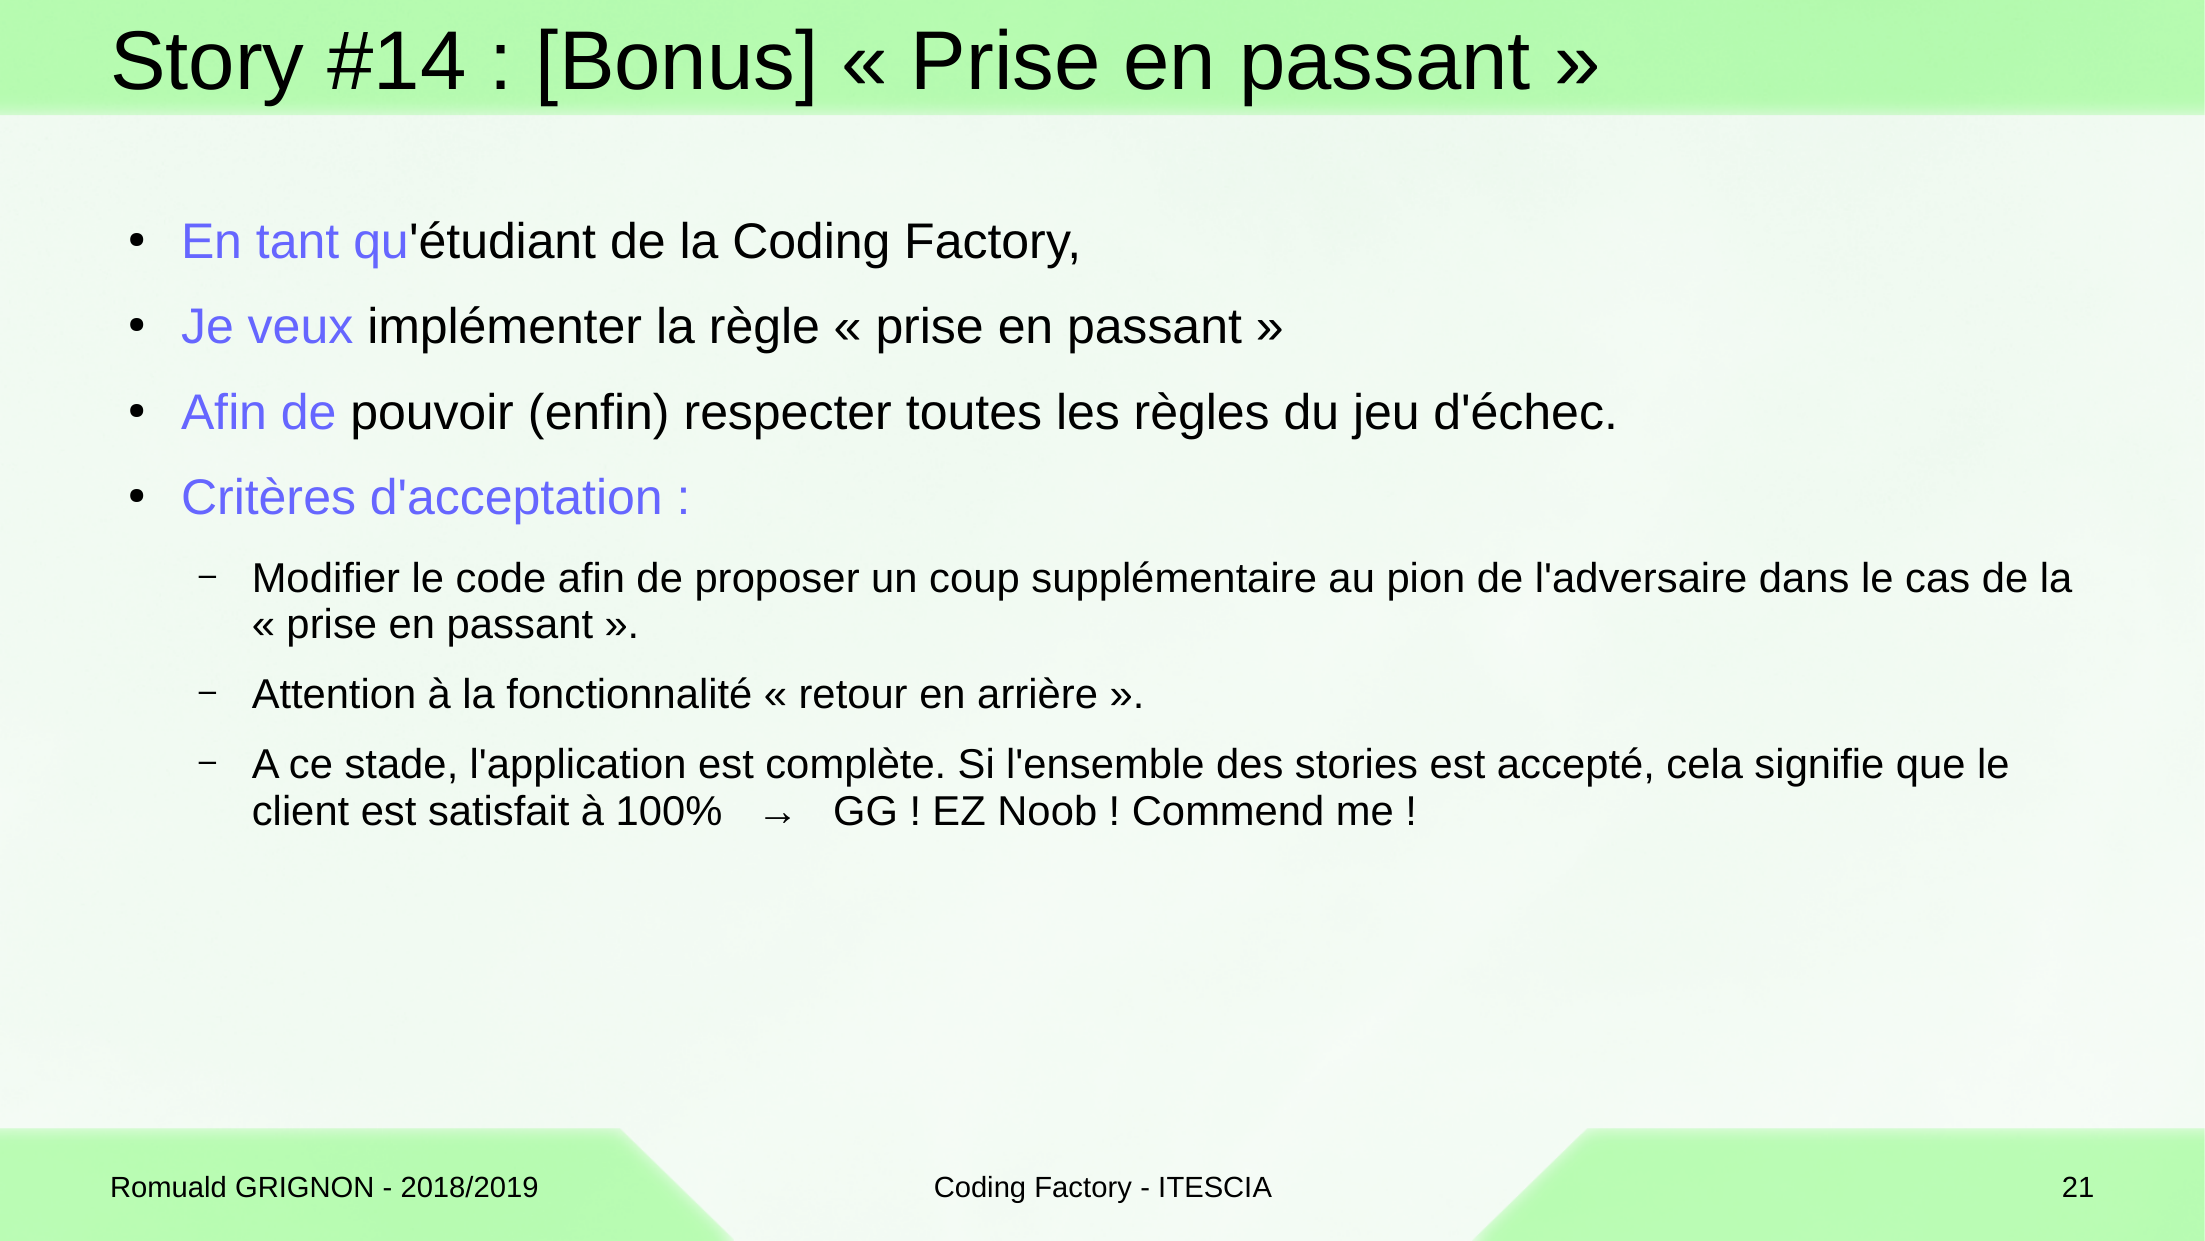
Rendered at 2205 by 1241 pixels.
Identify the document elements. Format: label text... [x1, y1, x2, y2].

picture [0, 0, 2205, 1241]
title Story #14 : [Bonus] « Prise en passant » [110, 49, 2095, 257]
list En tant qu'étudiant de la Coding Factory, Je veux implémenter la règle « prise en passant » Afin de pouvoir (enfin) respecter toutes les règles du jeu d'échec. Critères d'acceptation : Modifier le code afin de proposer un coup supplémentaire au pion de l'adversaire dans le cas de la « prise en passant ». Attention à la fonctionnalité « retour en arrière ». A ce stade, l'application est complète. Si l'ensemble des stories est accepté, cela signifie que le client est satisfait à 100% → GG ! EZ Noob ! Commend me ! [110, 284, 2095, 1103]
